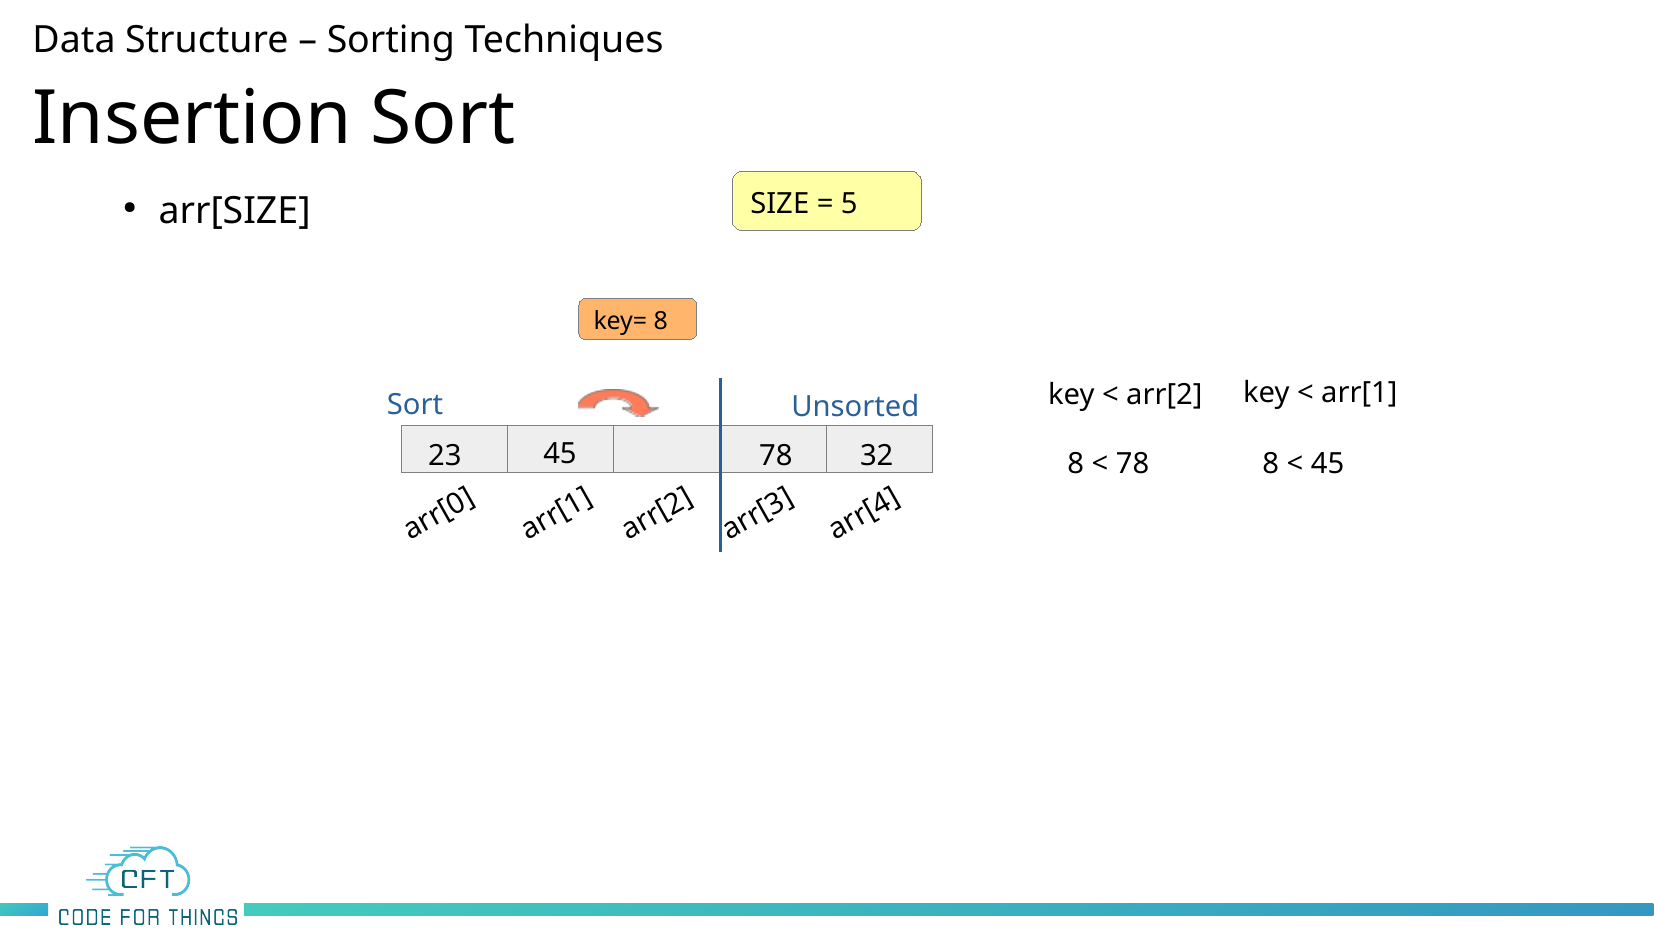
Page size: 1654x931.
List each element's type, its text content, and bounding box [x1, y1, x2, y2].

text_box 8 < 78 [1045, 435, 1204, 485]
text_box [812, 437, 845, 473]
text_box [401, 425, 528, 473]
text_box key= 8 [578, 295, 698, 340]
text_box arr[2] [596, 450, 719, 566]
text_box Unsorted [776, 377, 977, 437]
text_box [912, 437, 933, 473]
text_box arr[1] [495, 461, 632, 587]
text_box arr[SIZE] [108, 176, 353, 243]
text_box arr[0] [377, 450, 519, 566]
text_box arr[4] [806, 450, 957, 587]
text_box arr[2] [722, 475, 733, 499]
text_box Sort [372, 375, 479, 425]
text_box key < arr[2] [1033, 365, 1241, 415]
text_box [614, 425, 719, 473]
text_box 32 [845, 437, 912, 477]
text_box key < arr[1] [1228, 364, 1436, 414]
text_box [732, 171, 922, 231]
text_box [722, 425, 776, 473]
text_box 23 [413, 427, 481, 477]
text_box 78 [744, 427, 812, 477]
text_box SIZE = 5 [735, 175, 916, 225]
text_box arr[3] [696, 455, 839, 566]
text_box 8 < 45 [1240, 435, 1399, 485]
picture [578, 389, 659, 417]
title Data Structure – Sorting Techniques Insertion Sort [32, 12, 1184, 166]
picture [59, 846, 237, 925]
text_box 45 [528, 425, 614, 475]
